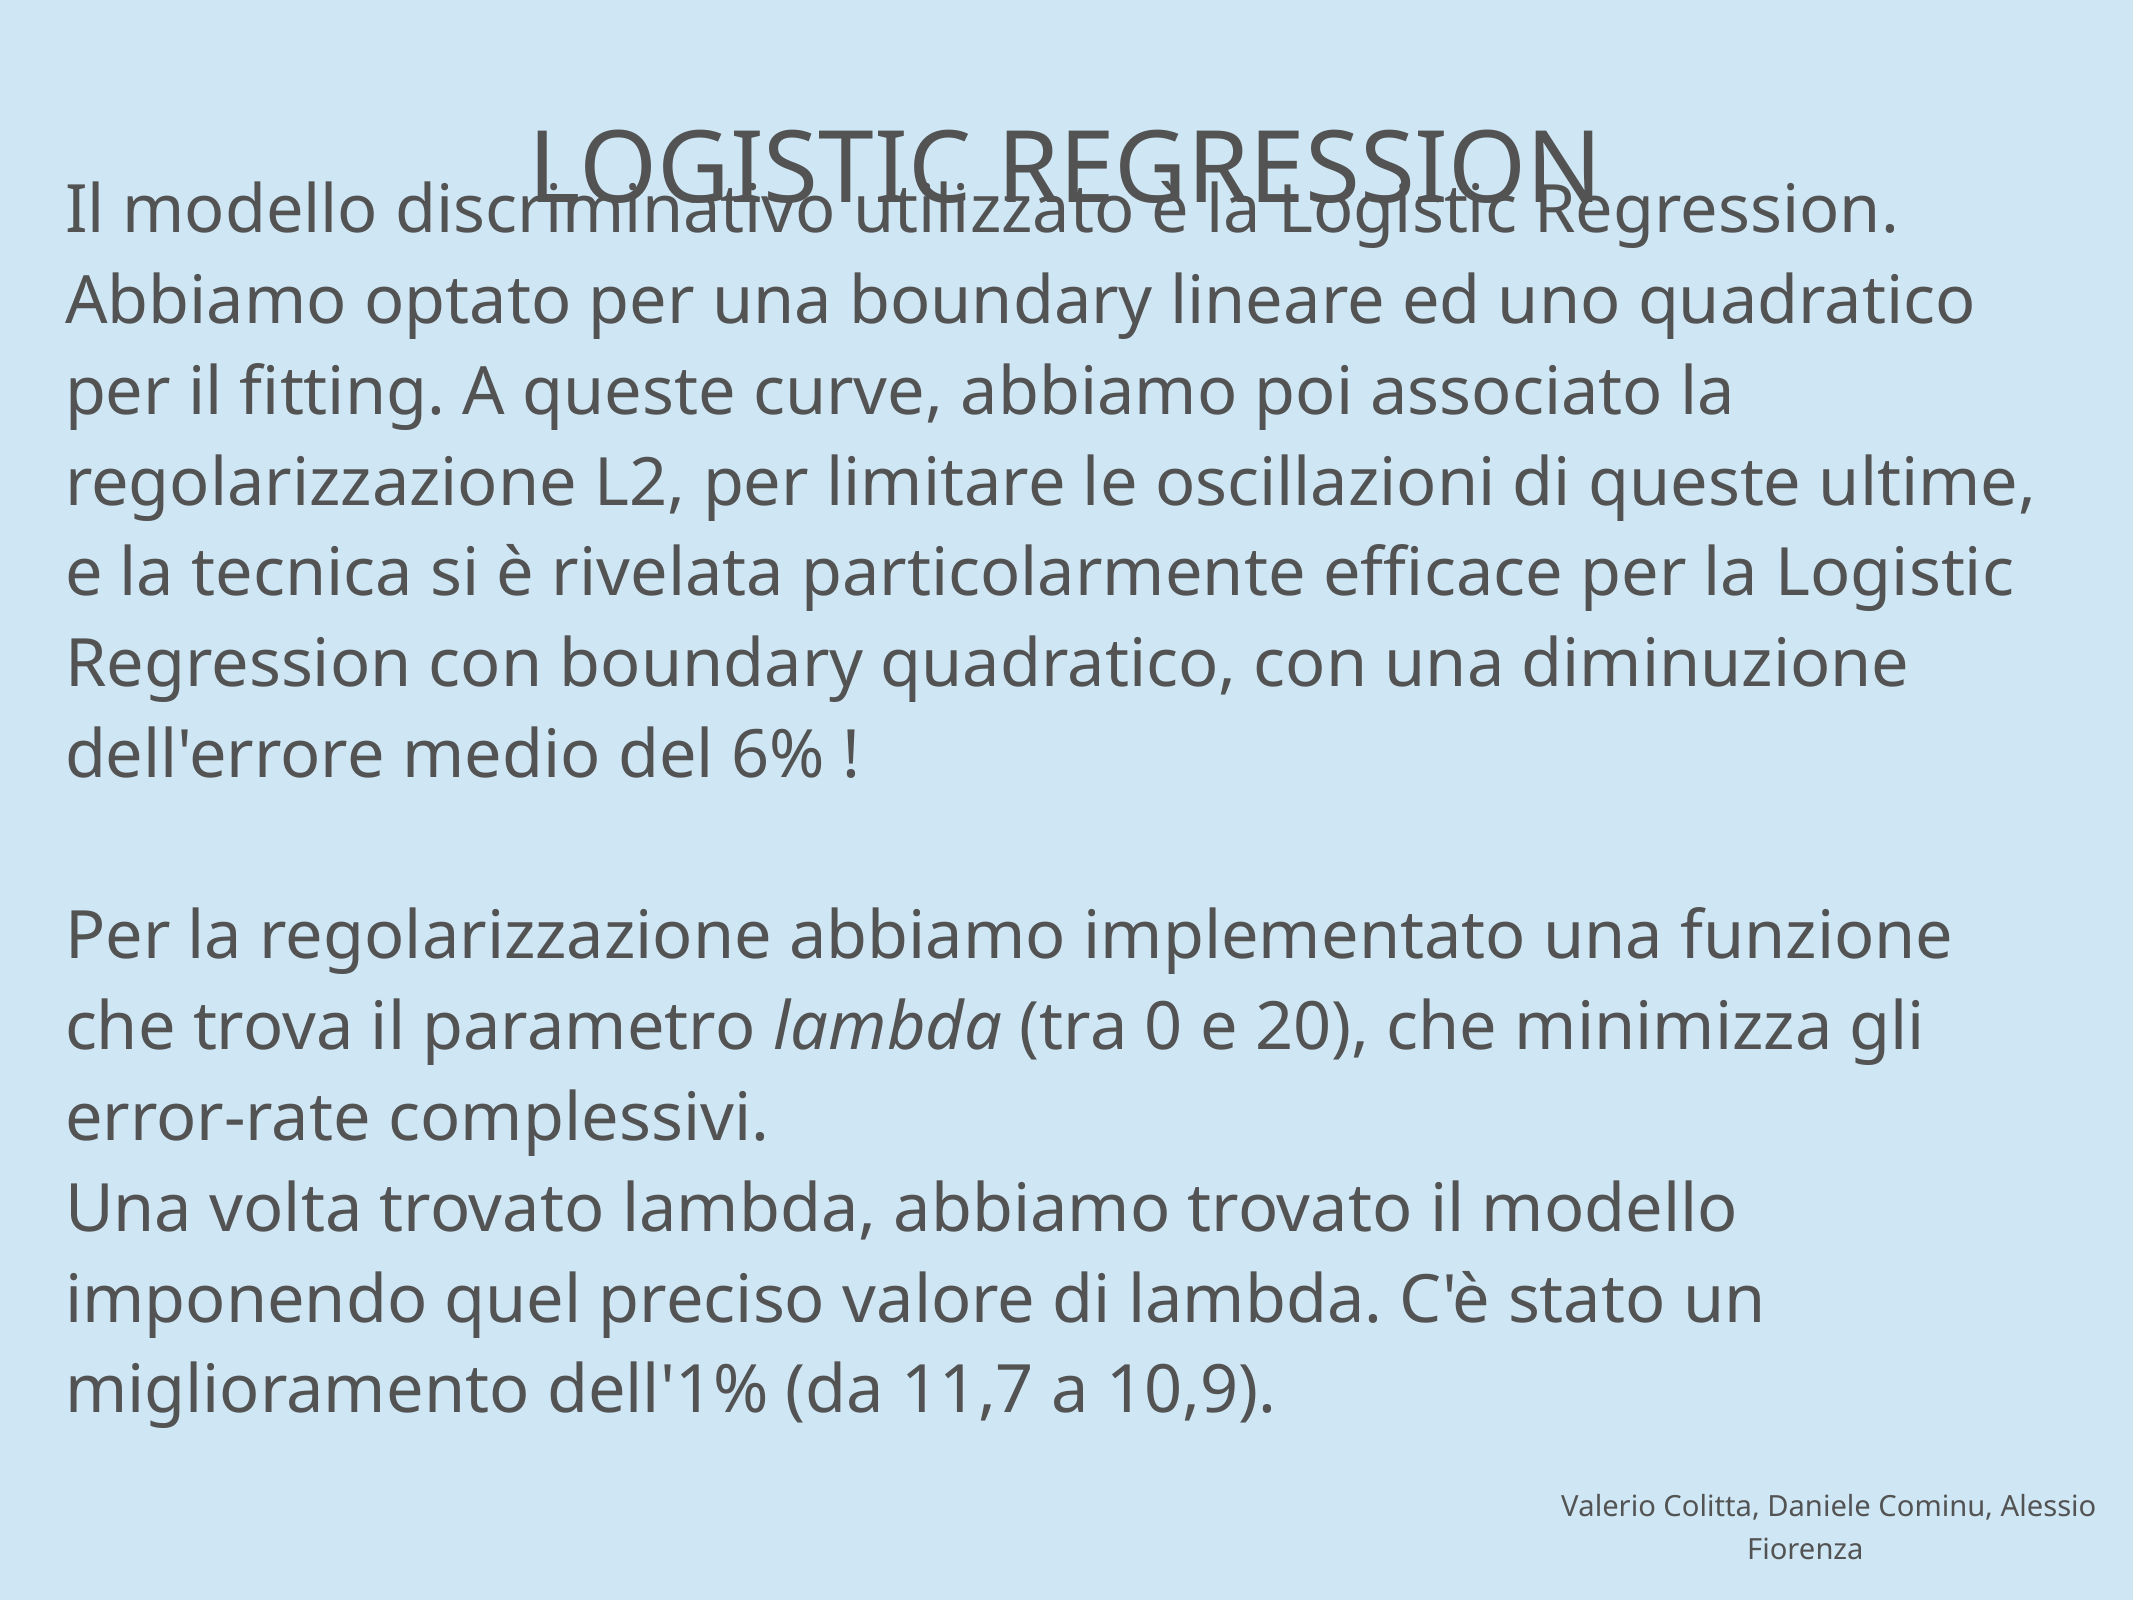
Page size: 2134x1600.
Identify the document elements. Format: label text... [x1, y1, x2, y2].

text_box Valerio Colitta, Daniele Cominu, Alessio Fiorenza [1467, 1496, 2134, 1558]
subtitle Il modello discriminativo utilizzato è la Logistic Regression. Abbiamo optato per una boundary lineare ed uno quadratico per il fitting. A queste curve, abbiamo poi associato la regolarizzazione L2, per limitare le oscillazioni di queste ultime, e la tecnica si è rivelata particolarmente efficace per la Logistic Regression con boundary quadratico, con una diminuzione dell'errore medio del 6% ! Per la regolarizzazione abbiamo implementato una funzione che trova il parametro lambda (tra 0 e 20), che minimizza gli error-rate complessivi. Una volta trovato lambda, abbiamo trovato il modello imponendo quel preciso valore di lambda. C'è stato un miglioramento dell'1% (da 11,7 a 10,9). [64, 264, 2082, 1330]
title LOGISTIC REGRESSION [58, 94, 2075, 626]
